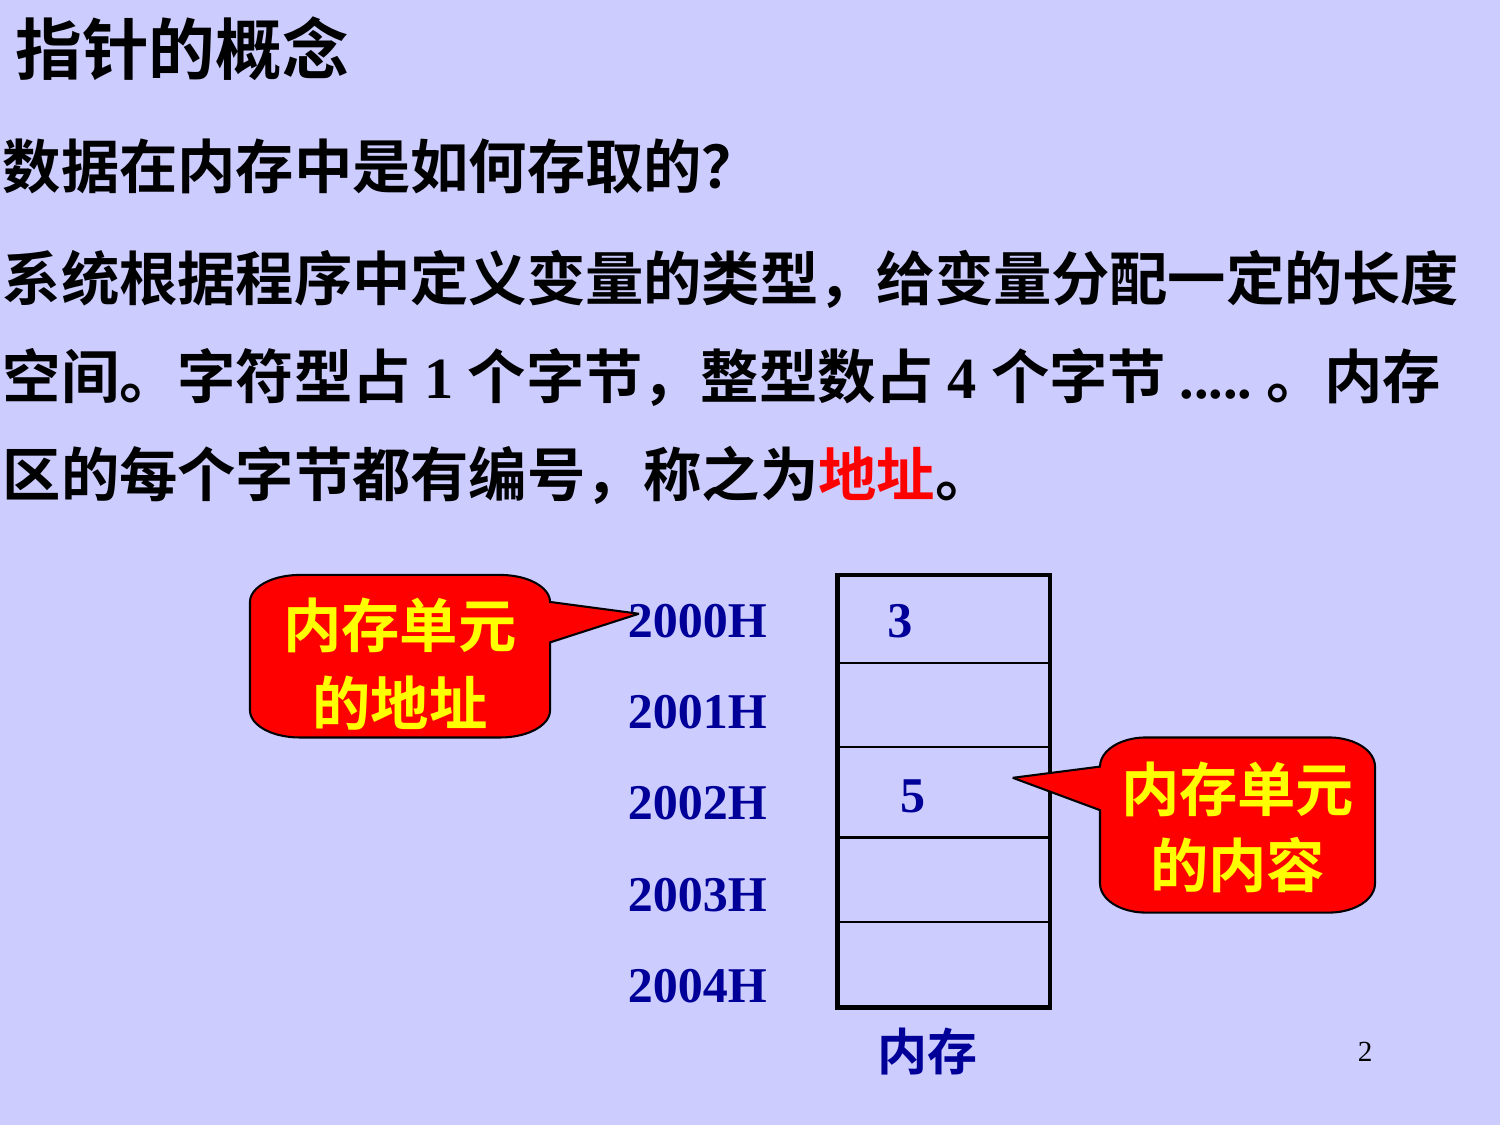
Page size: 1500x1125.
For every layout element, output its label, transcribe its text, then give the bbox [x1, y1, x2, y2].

text_box 5 [900, 762, 963, 823]
text_box 系统根据程序中定义变量的类型，给变量分配一定的长度空间。字符型占1个字节，整型数占4个字节.....。内存区的每个字节都有编号，称之为地址。 [0, 212, 1500, 511]
text_box 数据在内存中是如何存取的？ [0, 99, 1500, 202]
text_box <编号> [1074, 1025, 1388, 1101]
text_box 指针的概念 [0, 0, 365, 96]
text_box 3 [887, 587, 951, 648]
text_box 2000H 2001H 2002H 2003H 2004H [624, 587, 788, 1013]
text_box 内存单元的地址 [249, 574, 639, 738]
text_box 内存 [862, 1012, 1038, 1088]
text_box 内存单元的内容 [1012, 737, 1376, 913]
